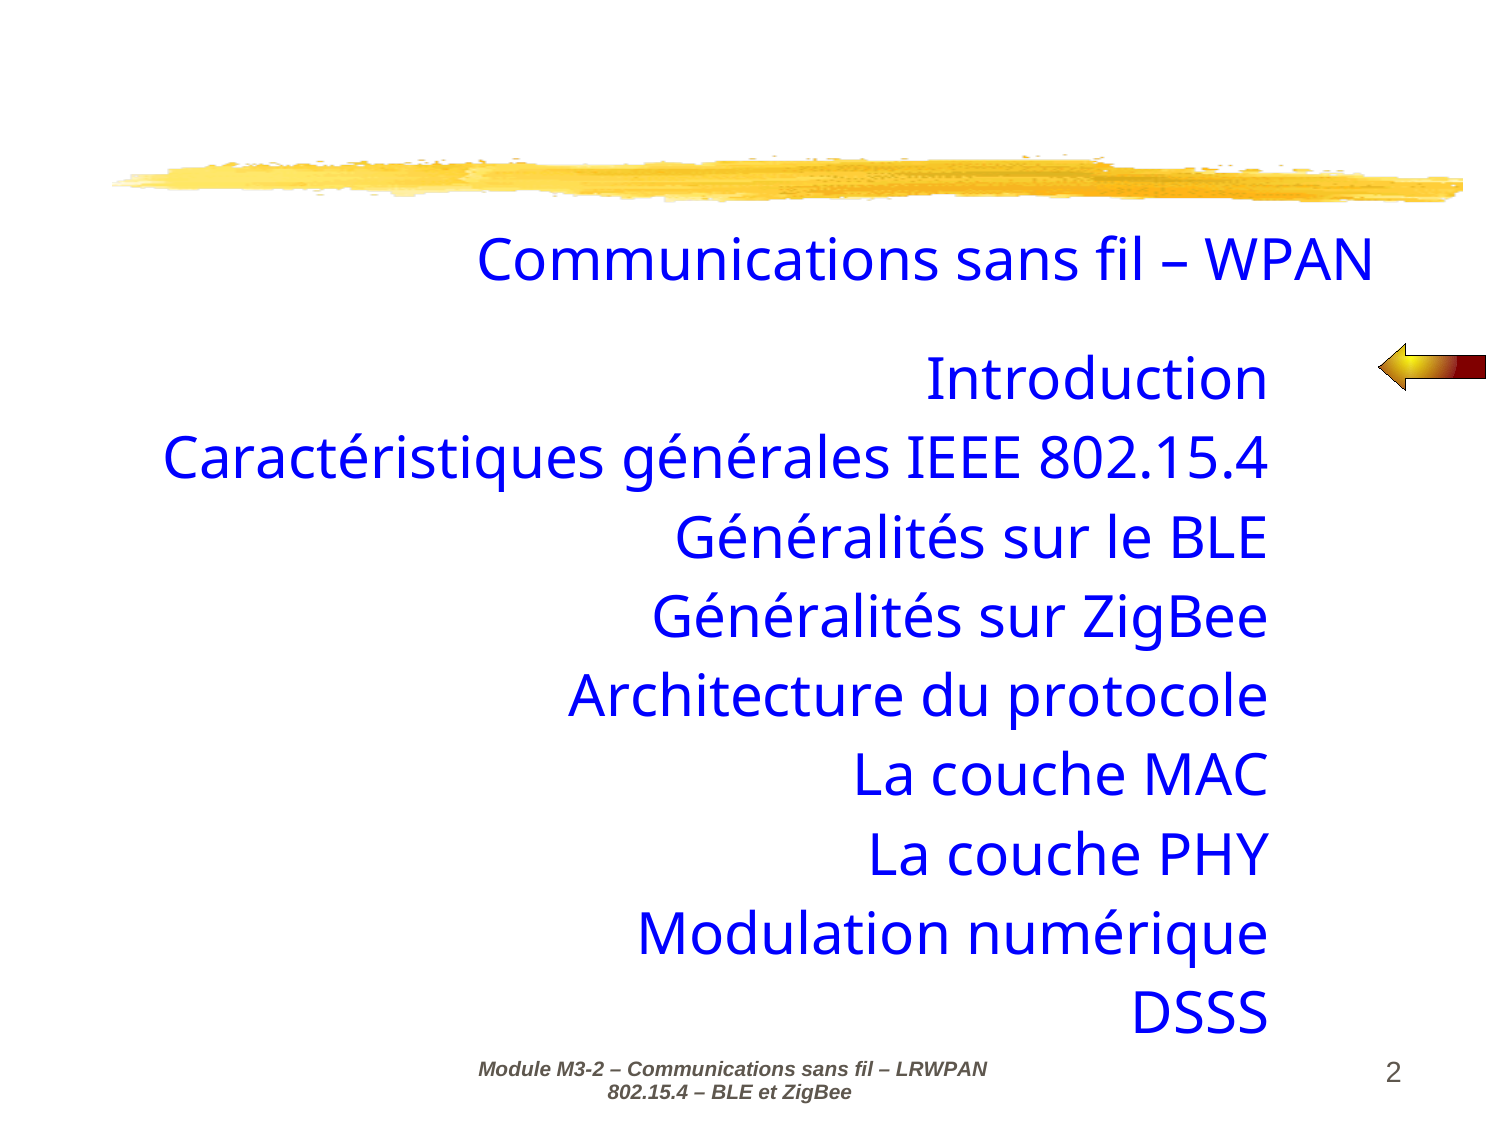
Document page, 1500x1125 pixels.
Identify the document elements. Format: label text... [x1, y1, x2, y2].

text_box [1378, 343, 1486, 391]
picture [112, 149, 1463, 213]
title Communications sans fil – WPAN [101, 215, 1377, 301]
text_box Introduction Caractéristiques générales IEEE 802.15.4 Généralités sur le BLE Généralités sur ZigBee Architecture du protocole La couche MAC La couche PHY Modulation numérique DSSS [147, 329, 1384, 1125]
